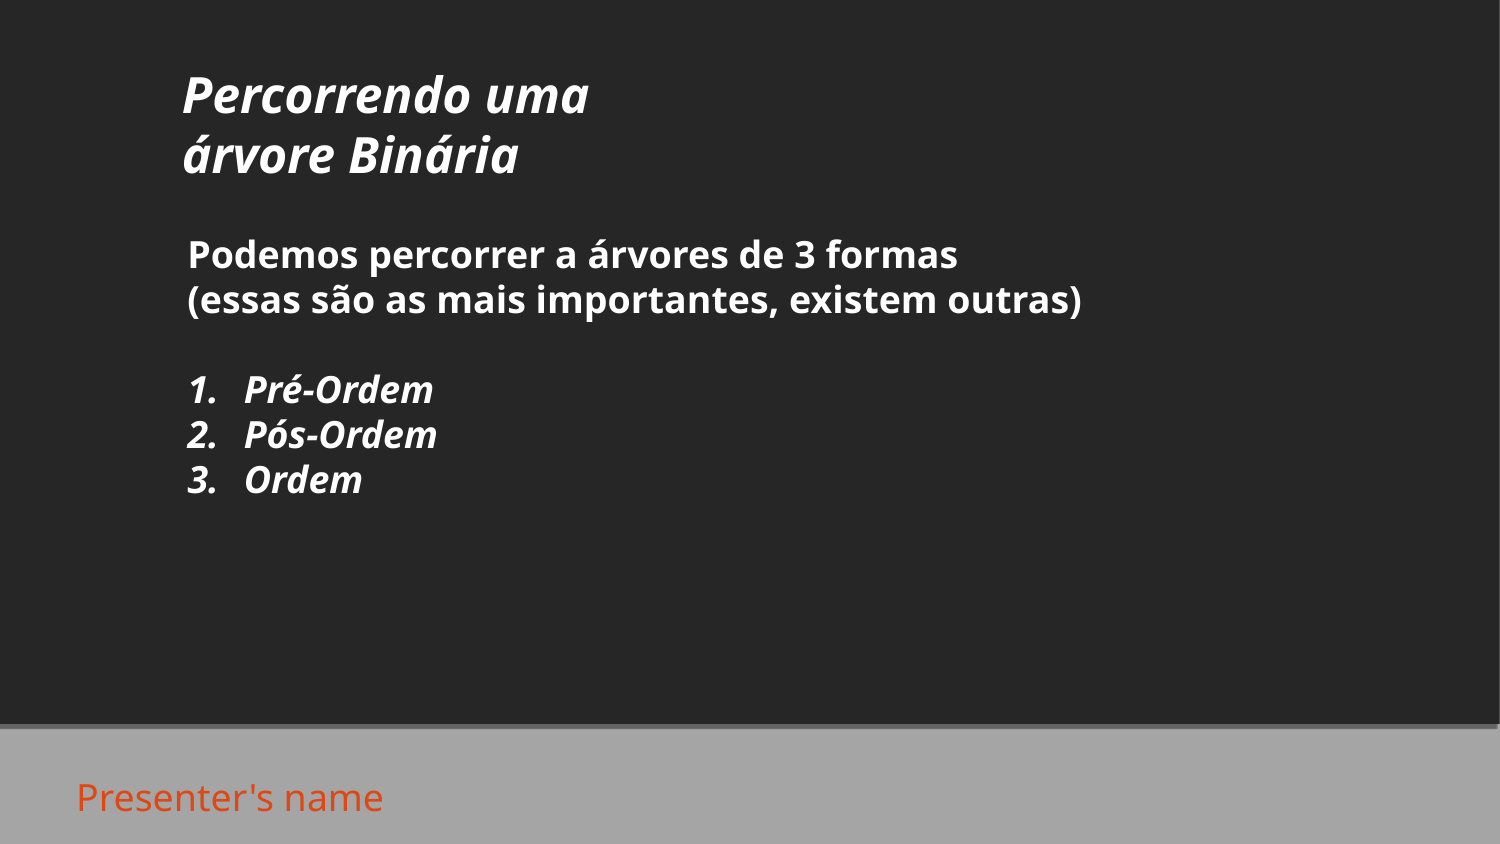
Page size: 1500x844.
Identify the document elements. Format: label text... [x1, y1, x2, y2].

text_box [0, 0, 1500, 724]
text_box Podemos percorrer a árvores de 3 formas (essas são as mais importantes, existem outras) Pré-Ordem Pós-Ordem Ordem [172, 223, 1328, 617]
text_box Percorrendo uma árvore Binária [167, 70, 718, 177]
